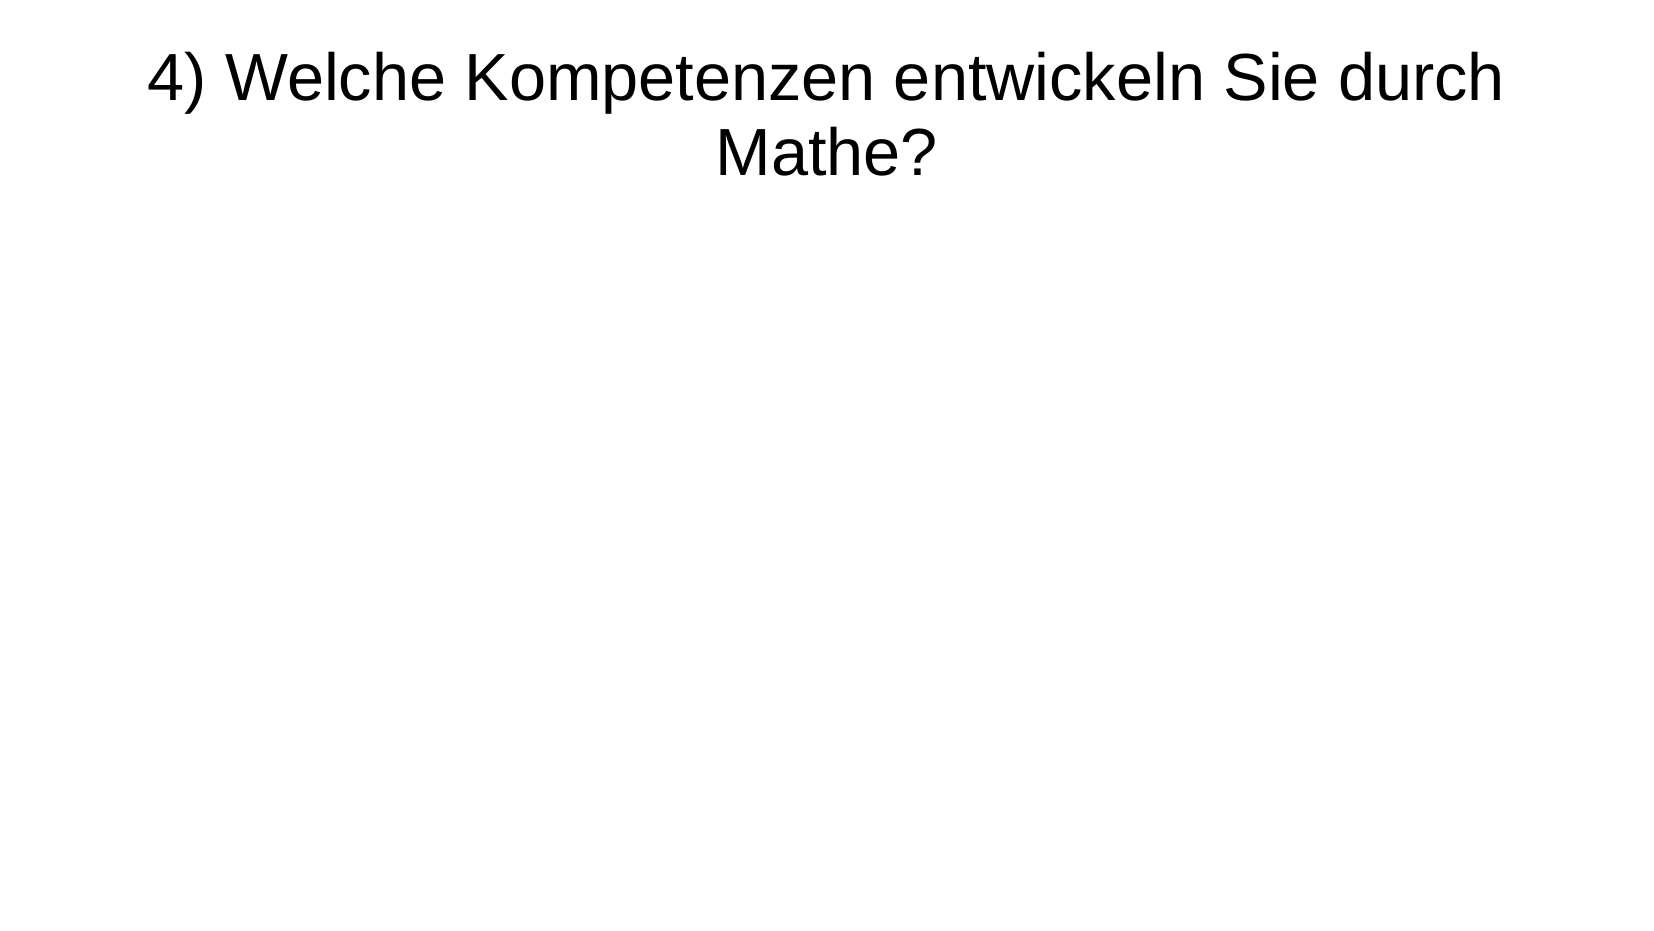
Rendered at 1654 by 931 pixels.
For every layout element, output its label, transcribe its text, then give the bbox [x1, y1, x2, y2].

title 4) Welche Kompetenzen entwickeln Sie durch Mathe? [82, 37, 1571, 193]
